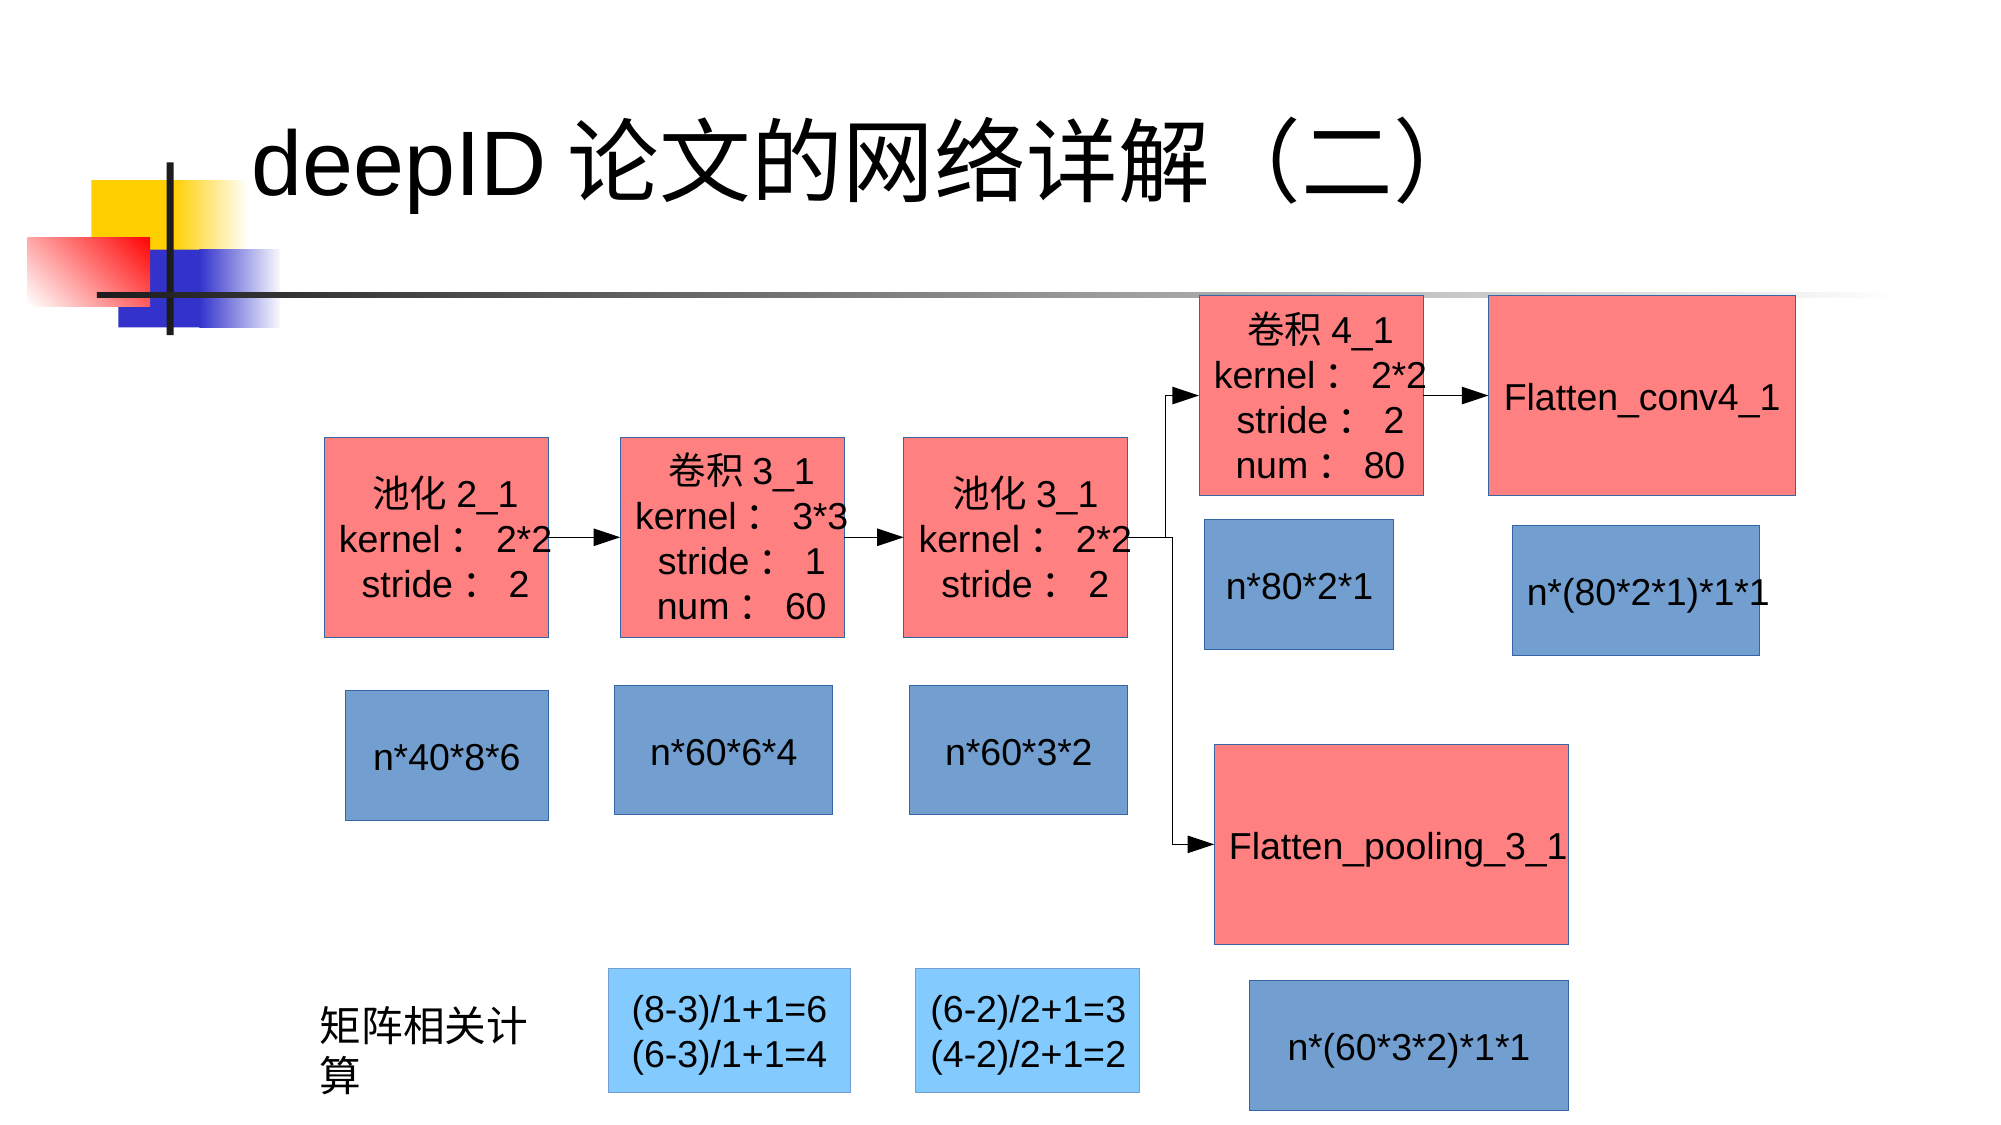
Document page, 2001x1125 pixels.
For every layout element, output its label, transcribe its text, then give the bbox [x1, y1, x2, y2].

text_box n*60*3*2 [909, 685, 1128, 815]
text_box n*(80*2*1)*1*1 [1512, 525, 1760, 656]
title deepID论文的网络详解（二） [251, 35, 1957, 275]
text_box n*80*2*1 [1204, 519, 1394, 650]
text_box n*60*6*4 [614, 685, 833, 815]
text_box 矩阵相关计算 [304, 992, 585, 1051]
text_box 池化2_1 kernel：2*2 stride：2 [324, 437, 549, 638]
text_box n*40*8*6 [345, 690, 549, 821]
text_box 池化3_1 kernel：2*2 stride：2 [903, 437, 1128, 638]
text_box (6-2)/2+1=3 (4-2)/2+1=2 [915, 968, 1140, 1093]
text_box n*(60*3*2)*1*1 [1249, 980, 1569, 1111]
text_box Flatten_pooling_3_1 [1214, 744, 1569, 945]
text_box Flatten_conv4_1 [1488, 295, 1796, 496]
text_box 卷积3_1 kernel：3*3 stride：1 num：60 [620, 437, 845, 638]
text_box 卷积4_1 kernel：2*2 stride：2 num：80 [1199, 295, 1424, 496]
text_box (8-3)/1+1=6 (6-3)/1+1=4 [608, 968, 851, 1093]
